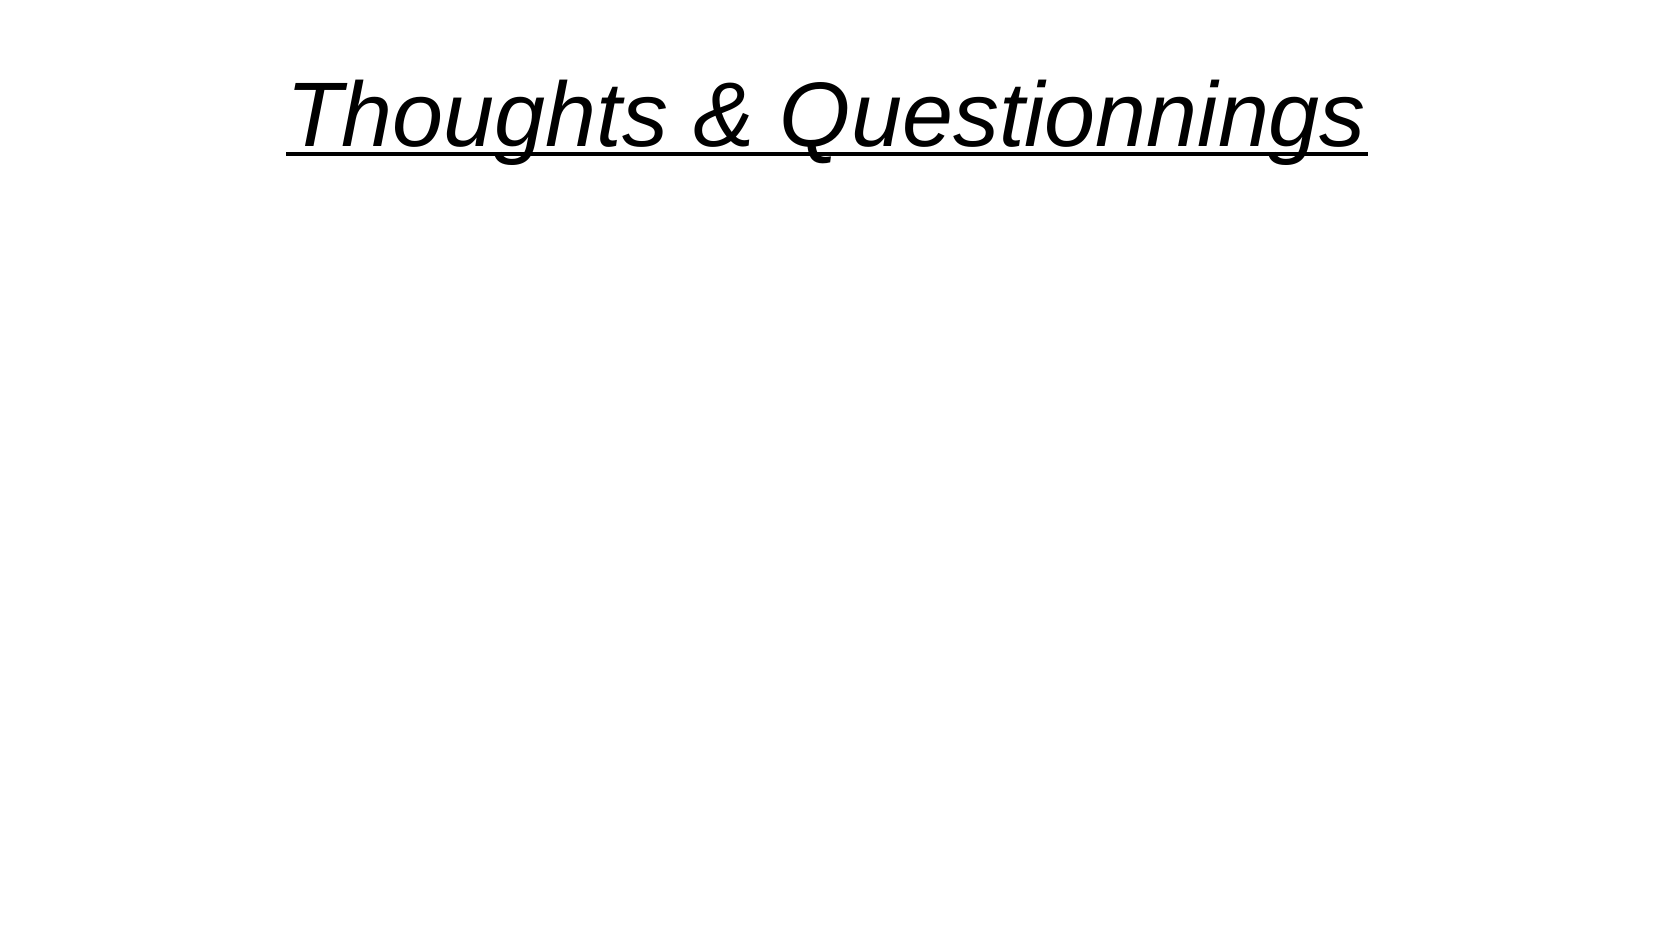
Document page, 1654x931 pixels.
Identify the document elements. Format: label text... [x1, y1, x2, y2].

title Thoughts & Questionnings [82, 37, 1571, 193]
